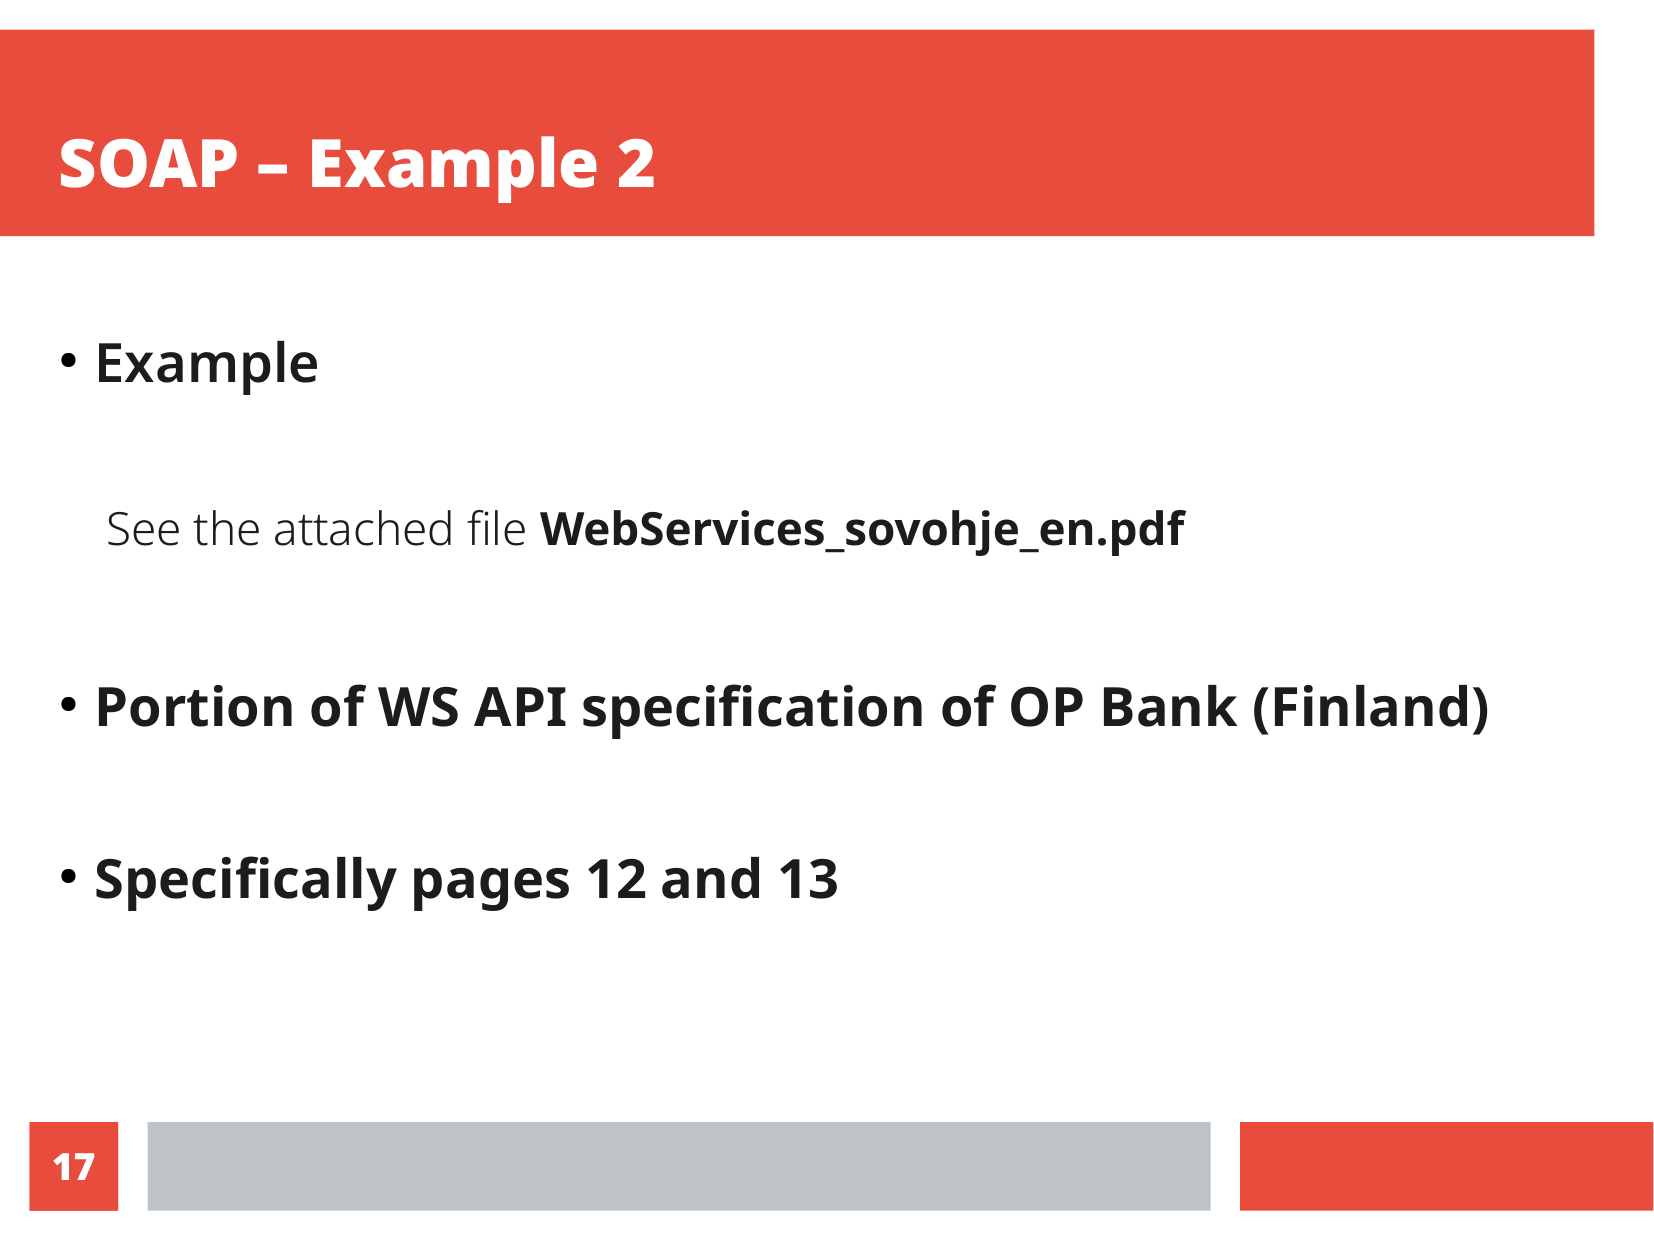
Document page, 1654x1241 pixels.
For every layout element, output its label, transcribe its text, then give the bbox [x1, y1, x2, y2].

list Example See the attached file WebServices_sovohje_en.pdf Portion of WS API specification of OP Bank (Finland) Specifically pages 12 and 13 [59, 324, 1565, 1093]
title SOAP – Example 2 [59, 59, 1595, 207]
